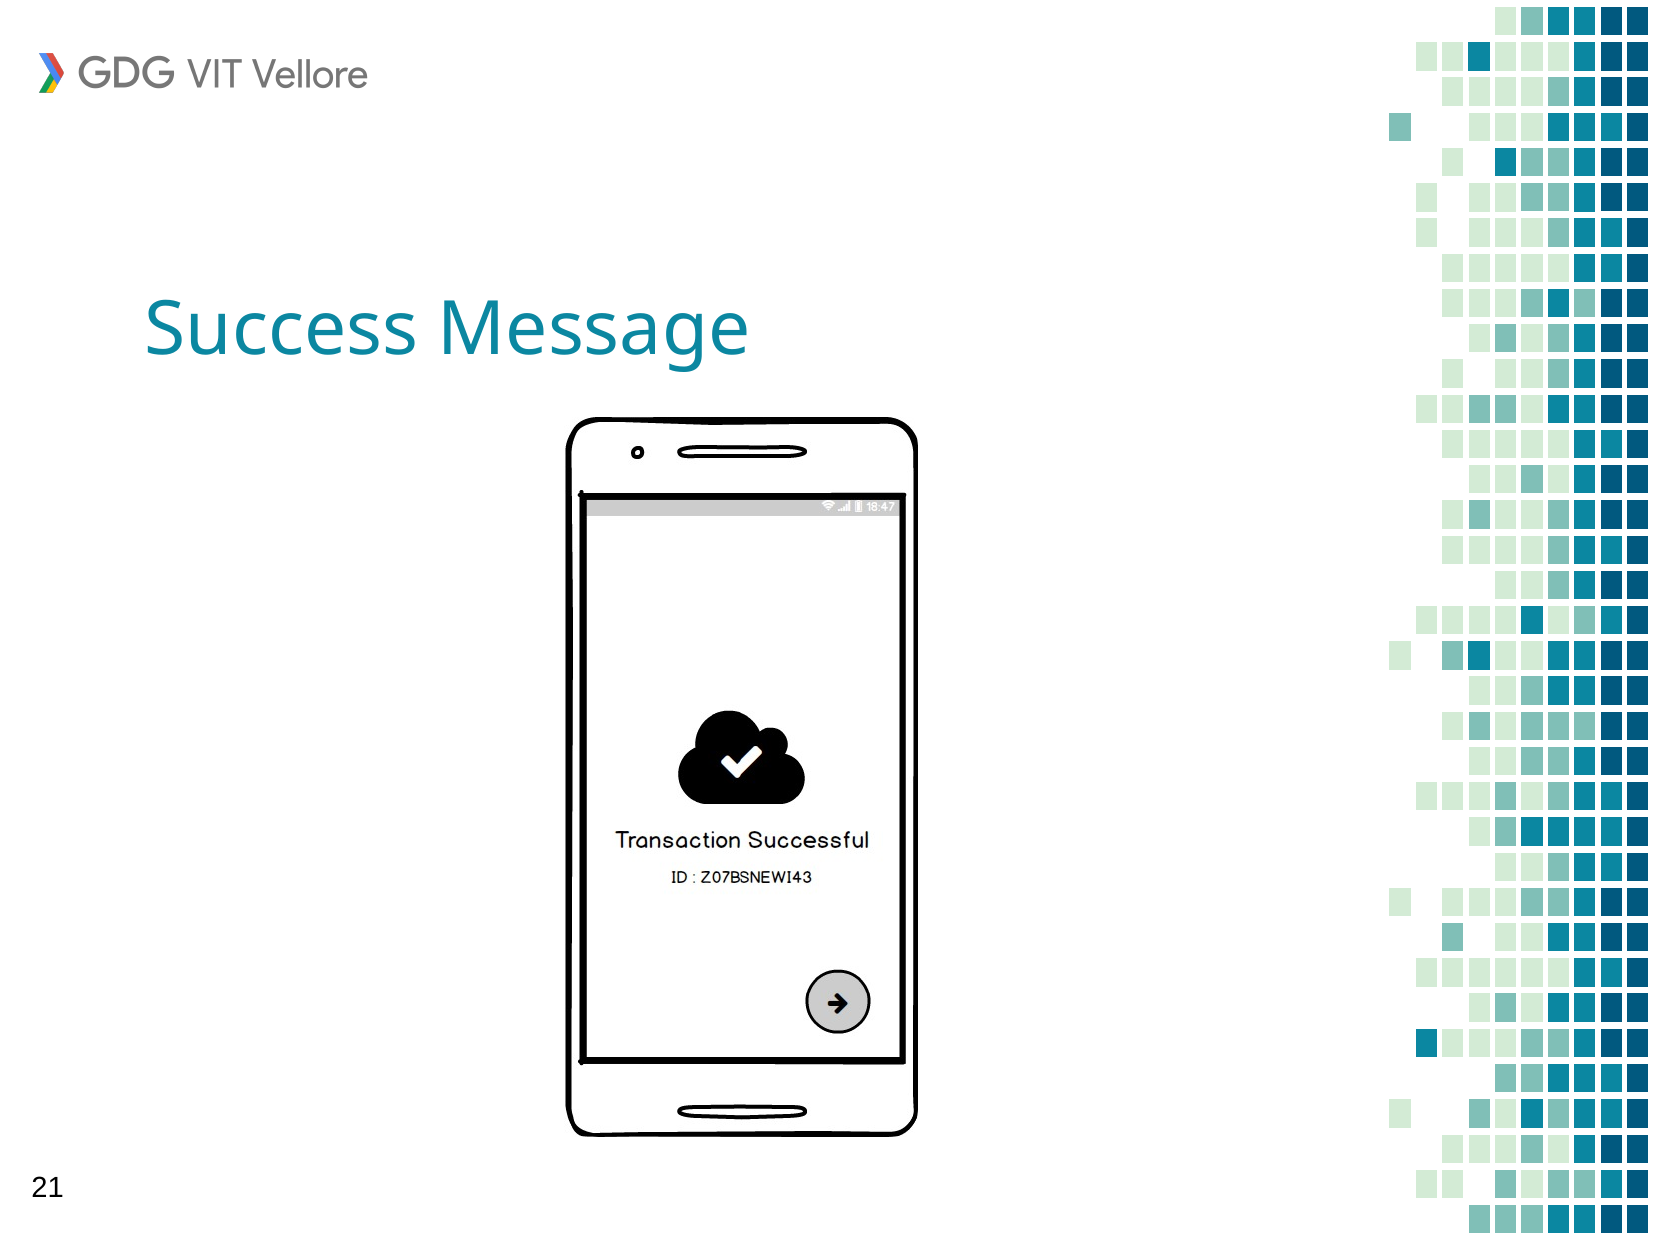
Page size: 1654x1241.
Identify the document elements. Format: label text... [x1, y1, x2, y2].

picture [0, 3, 408, 142]
picture [564, 417, 918, 1137]
title Success Message [129, 178, 1353, 385]
slide_number <number> [16, 1138, 116, 1233]
